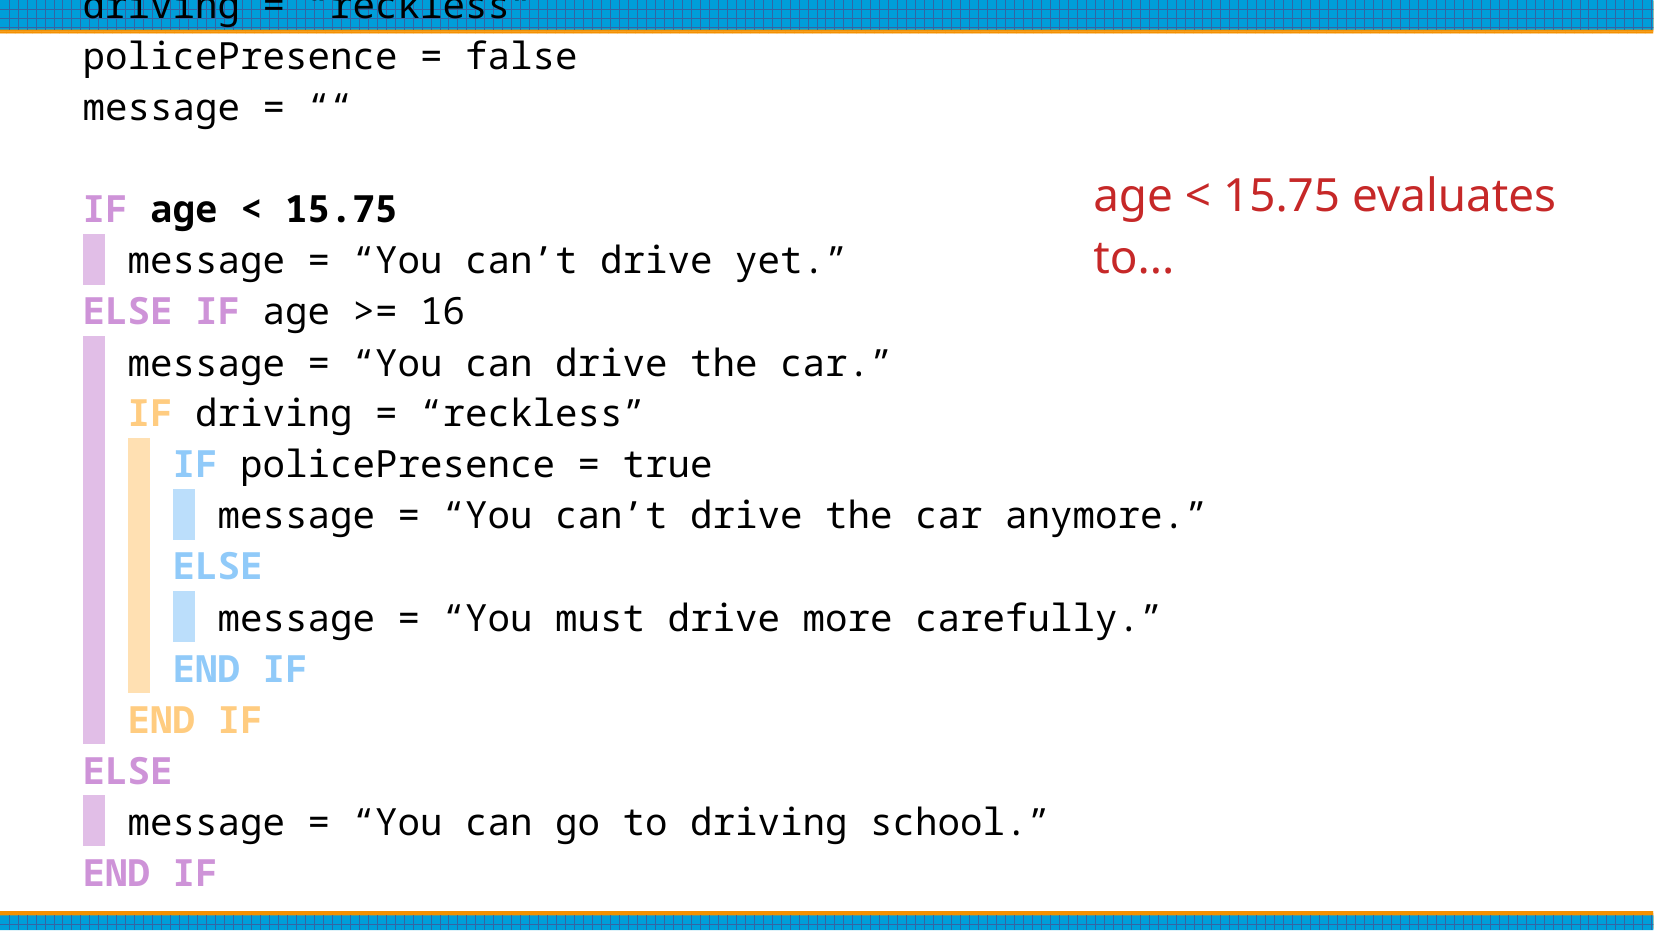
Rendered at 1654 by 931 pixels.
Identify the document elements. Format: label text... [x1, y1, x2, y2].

text_box age < 15.75 evaluates to... [1087, 75, 1613, 376]
subtitle age = 16 driving = “reckless“ policePresence = false message = ““ IF age < 15.75 message = “You can’t drive yet.” ELSE IF age >= 16 message = “You can drive the car.” IF driving = “reckless” IF policePresence = true message = “You can’t drive the car anymore.” ELSE message = “You must drive more carefully.” END IF END IF ELSE message = “You can go to driving school.” END IF output message [82, 69, 1571, 858]
